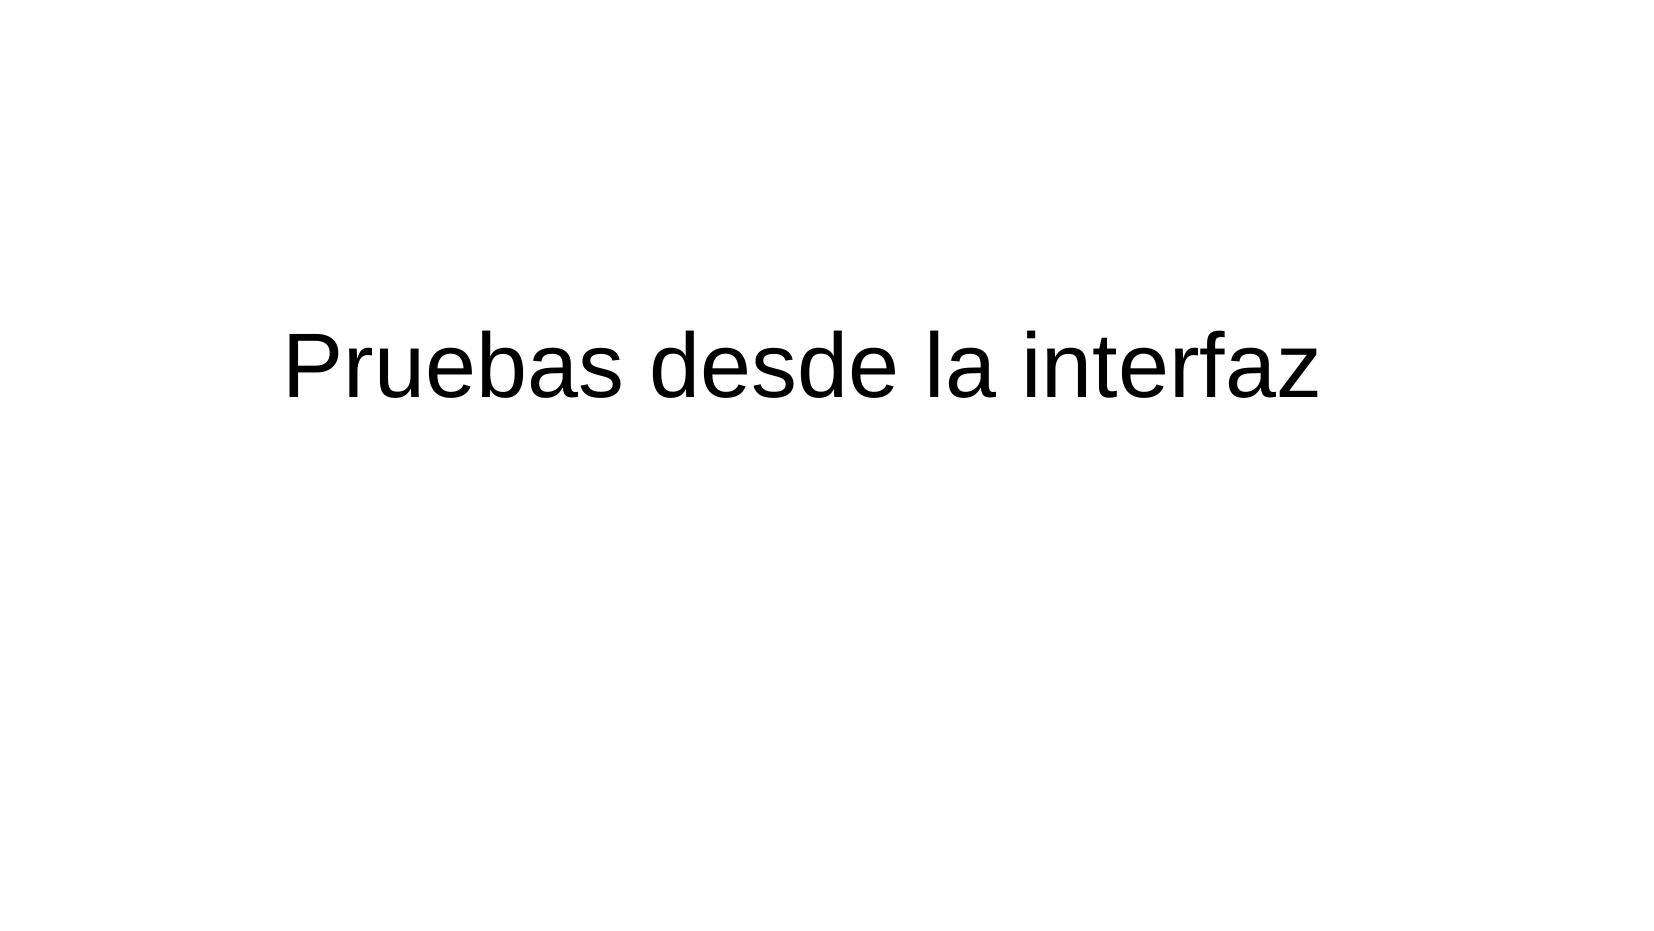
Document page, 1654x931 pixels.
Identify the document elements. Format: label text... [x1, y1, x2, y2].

title Pruebas desde la interfaz [59, 287, 1548, 443]
